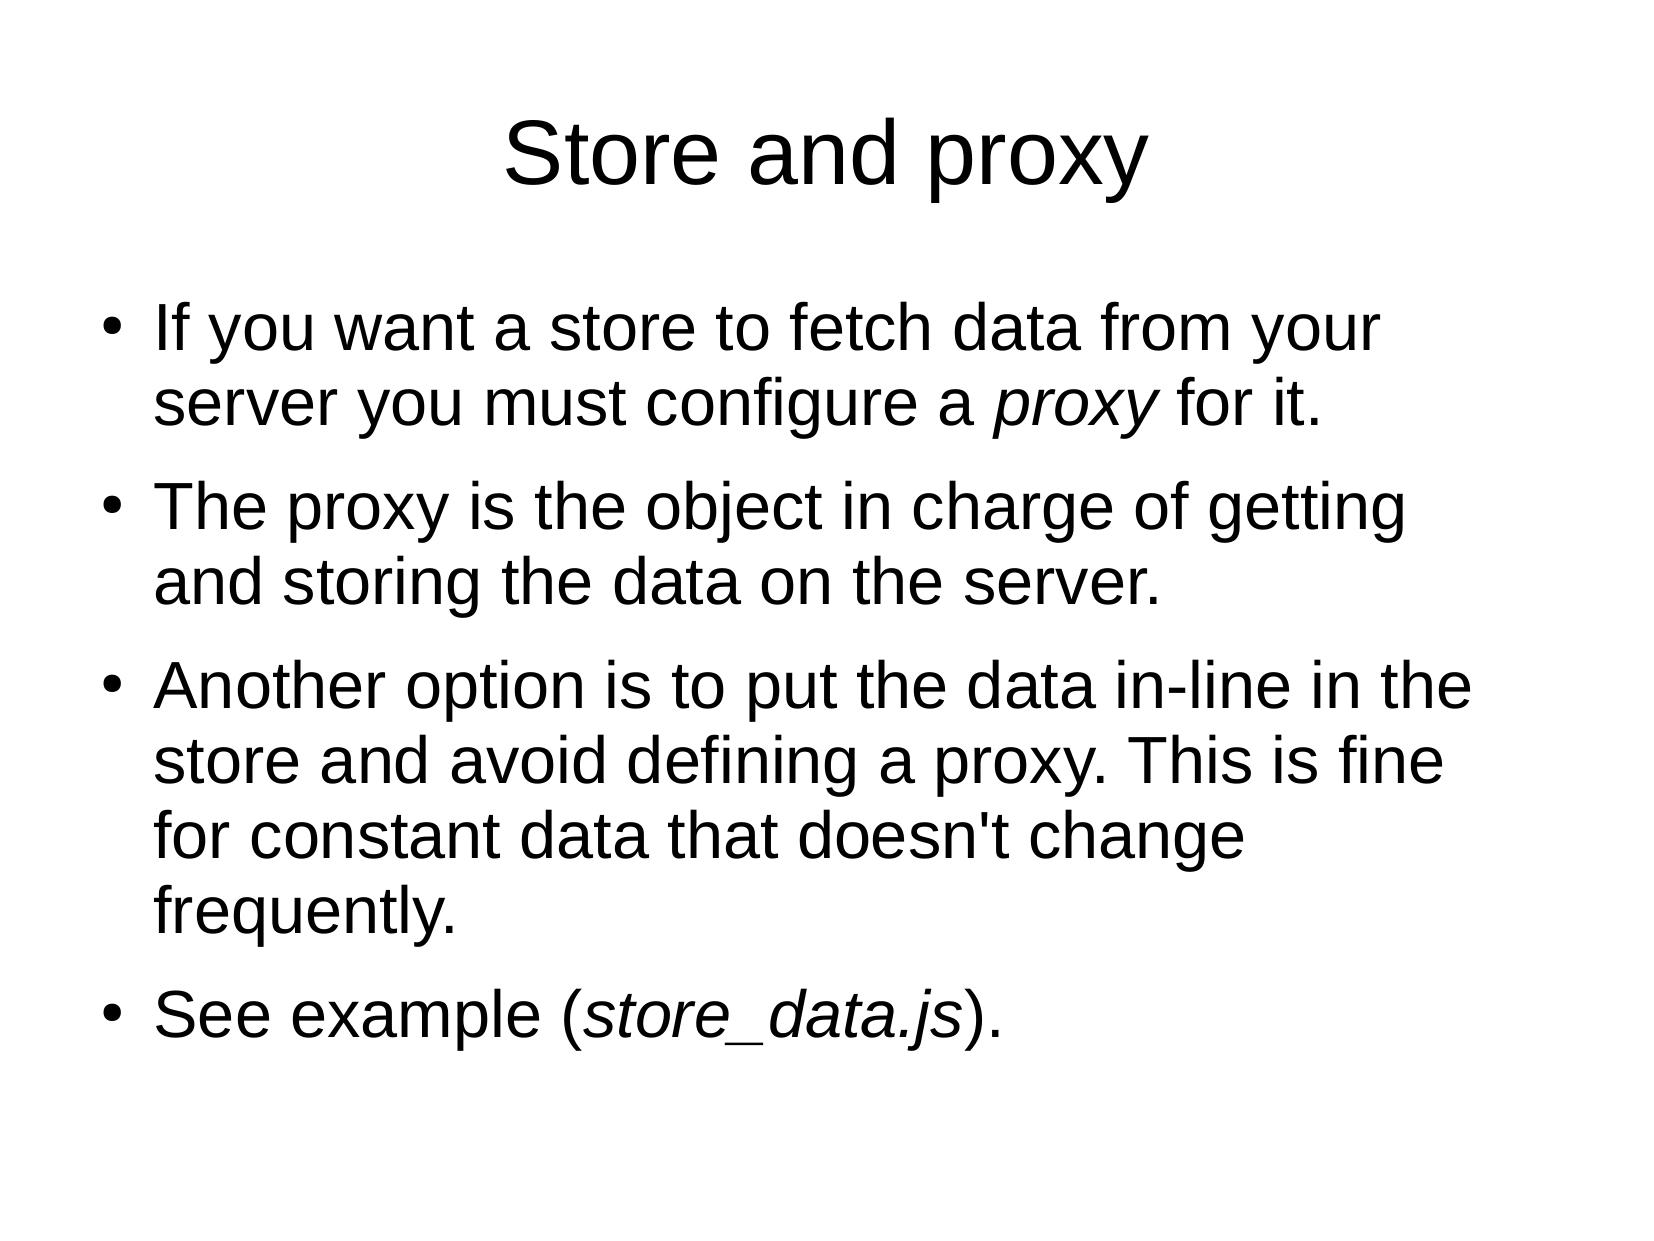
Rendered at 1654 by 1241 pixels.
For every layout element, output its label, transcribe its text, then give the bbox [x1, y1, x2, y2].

list If you want a store to fetch data from your server you must configure a proxy for it. The proxy is the object in charge of getting and storing the data on the server. Another option is to put the data in-line in the store and avoid defining a proxy. This is fine for constant data that doesn't change frequently. See example (store_data.js). [82, 290, 1538, 1126]
title Store and proxy [82, 49, 1571, 257]
